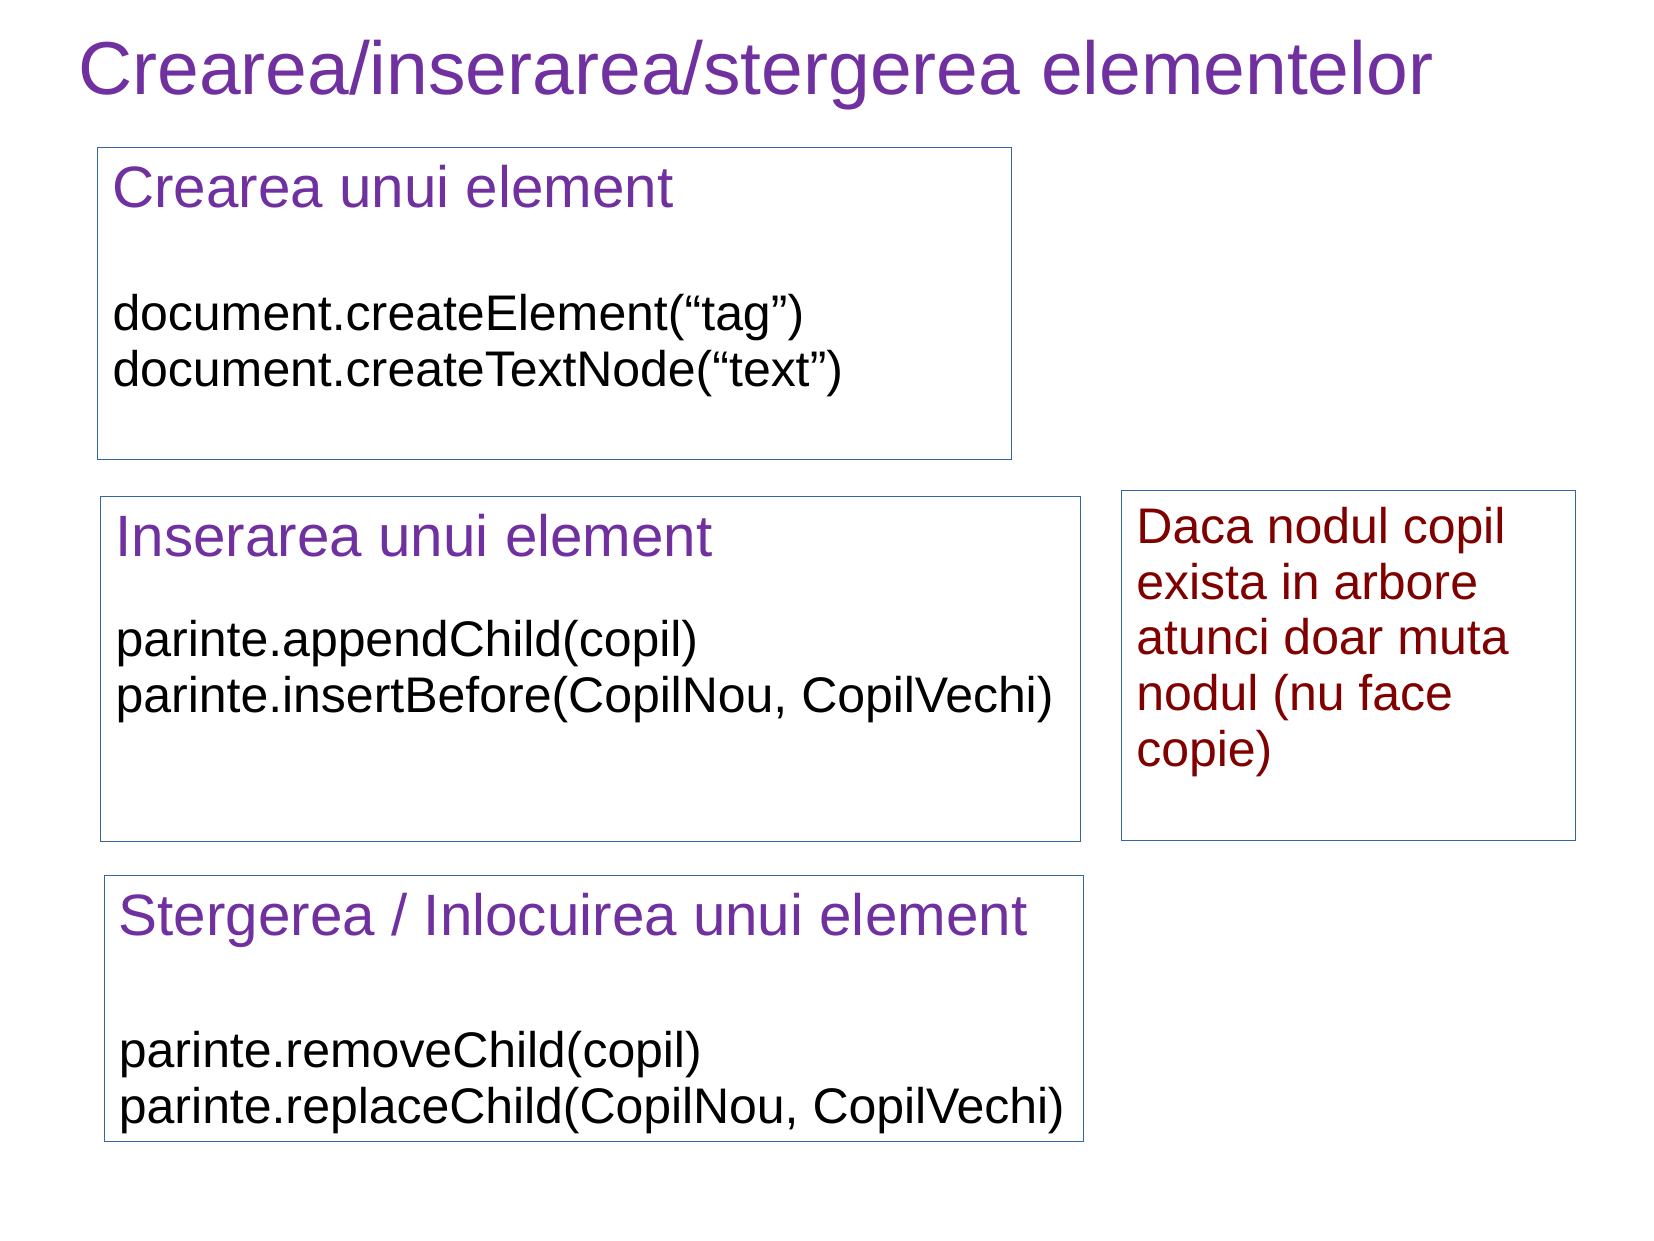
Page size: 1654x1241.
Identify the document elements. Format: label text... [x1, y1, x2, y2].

text_box Stergerea / Inlocuirea unui element parinte.removeChild(copil) parinte.replaceChild(CopilNou, CopilVechi) [104, 875, 1084, 1142]
text_box Daca nodul copil exista in arbore atunci doar muta nodul (nu face copie) [1121, 490, 1576, 841]
text_box Crearea/inserarea/stergerea elementelor [63, 33, 1462, 200]
text_box Inserarea unui element parinte.appendChild(copil) parinte.insertBefore(CopilNou, CopilVechi) [100, 496, 1081, 842]
text_box Crearea unui element document.createElement(“tag”) document.createTextNode(“text”) [97, 200, 1012, 460]
